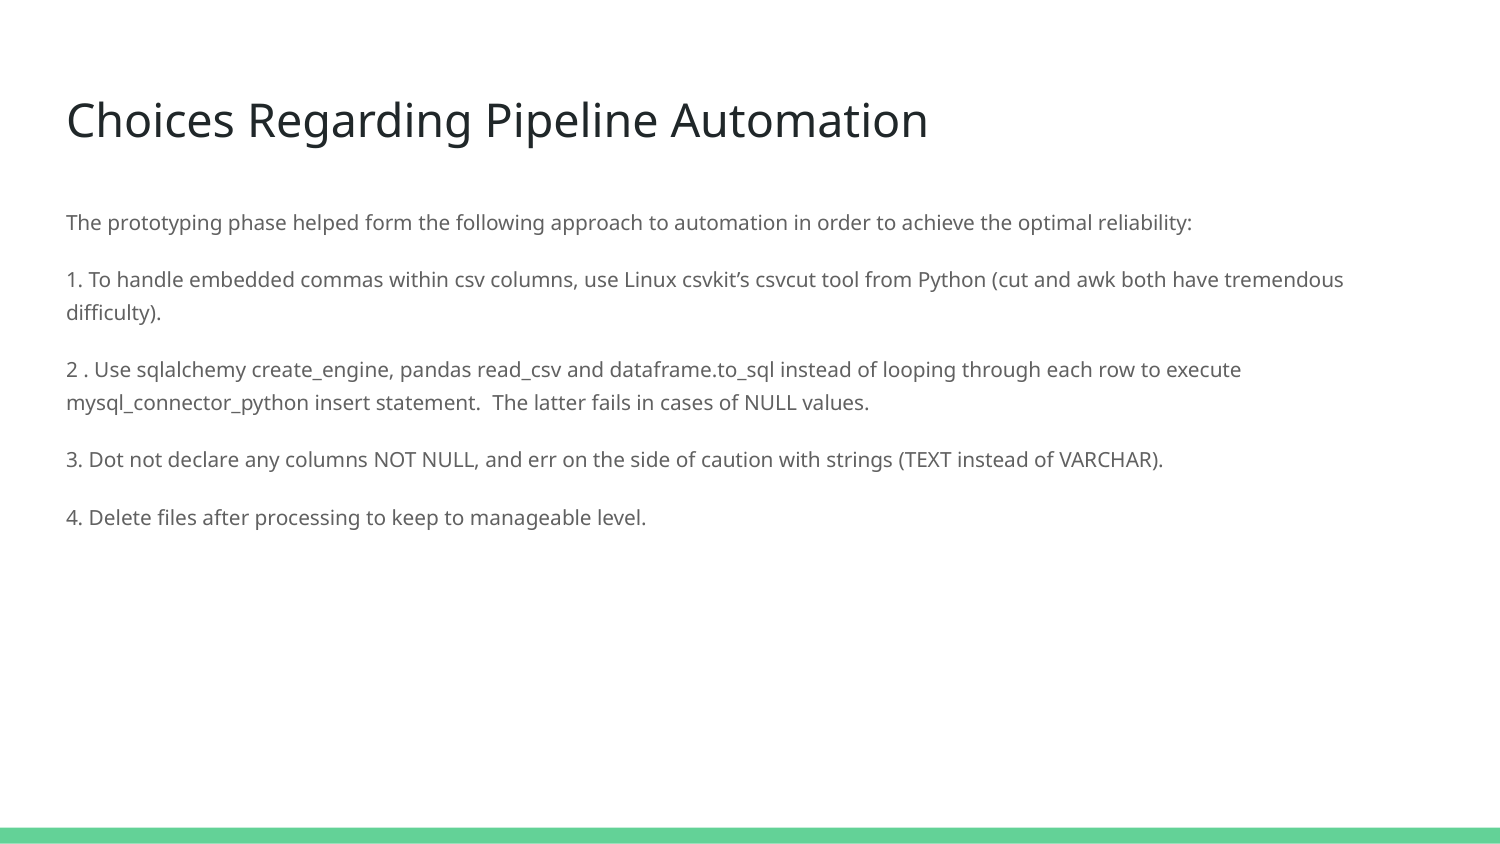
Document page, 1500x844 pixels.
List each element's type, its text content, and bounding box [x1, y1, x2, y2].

list The prototyping phase helped form the following approach to automation in order to achieve the optimal reliability: 1. To handle embedded commas within csv columns, use Linux csvkit’s csvcut tool from Python (cut and awk both have tremendous difficulty). 2 . Use sqlalchemy create_engine, pandas read_csv and dataframe.to_sql instead of looping through each row to execute mysql_connector_python insert statement. The latter fails in cases of NULL values. 3. Dot not declare any columns NOT NULL, and err on the side of caution with strings (TEXT instead of VARCHAR). 4. Delete files after processing to keep to manageable level. [51, 189, 1449, 750]
title Choices Regarding Pipeline Automation [51, 72, 1449, 167]
